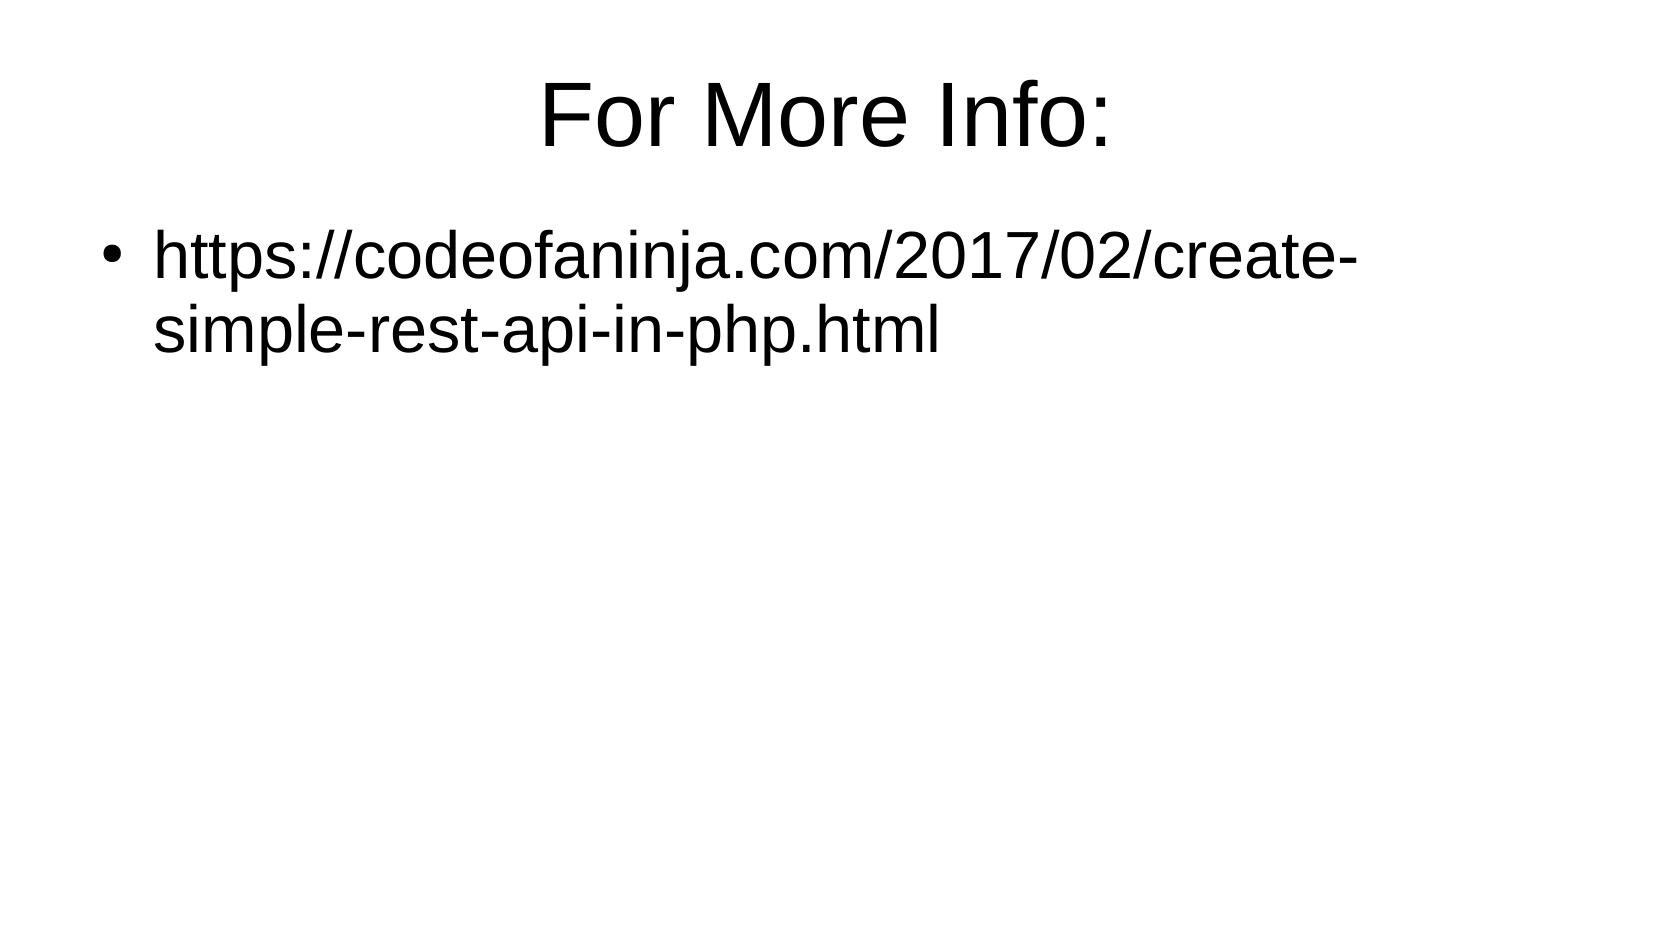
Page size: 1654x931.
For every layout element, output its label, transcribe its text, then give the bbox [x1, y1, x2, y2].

title For More Info: [82, 37, 1571, 193]
list https://codeofaninja.com/2017/02/create-simple-rest-api-in-php.html [82, 217, 1571, 758]
